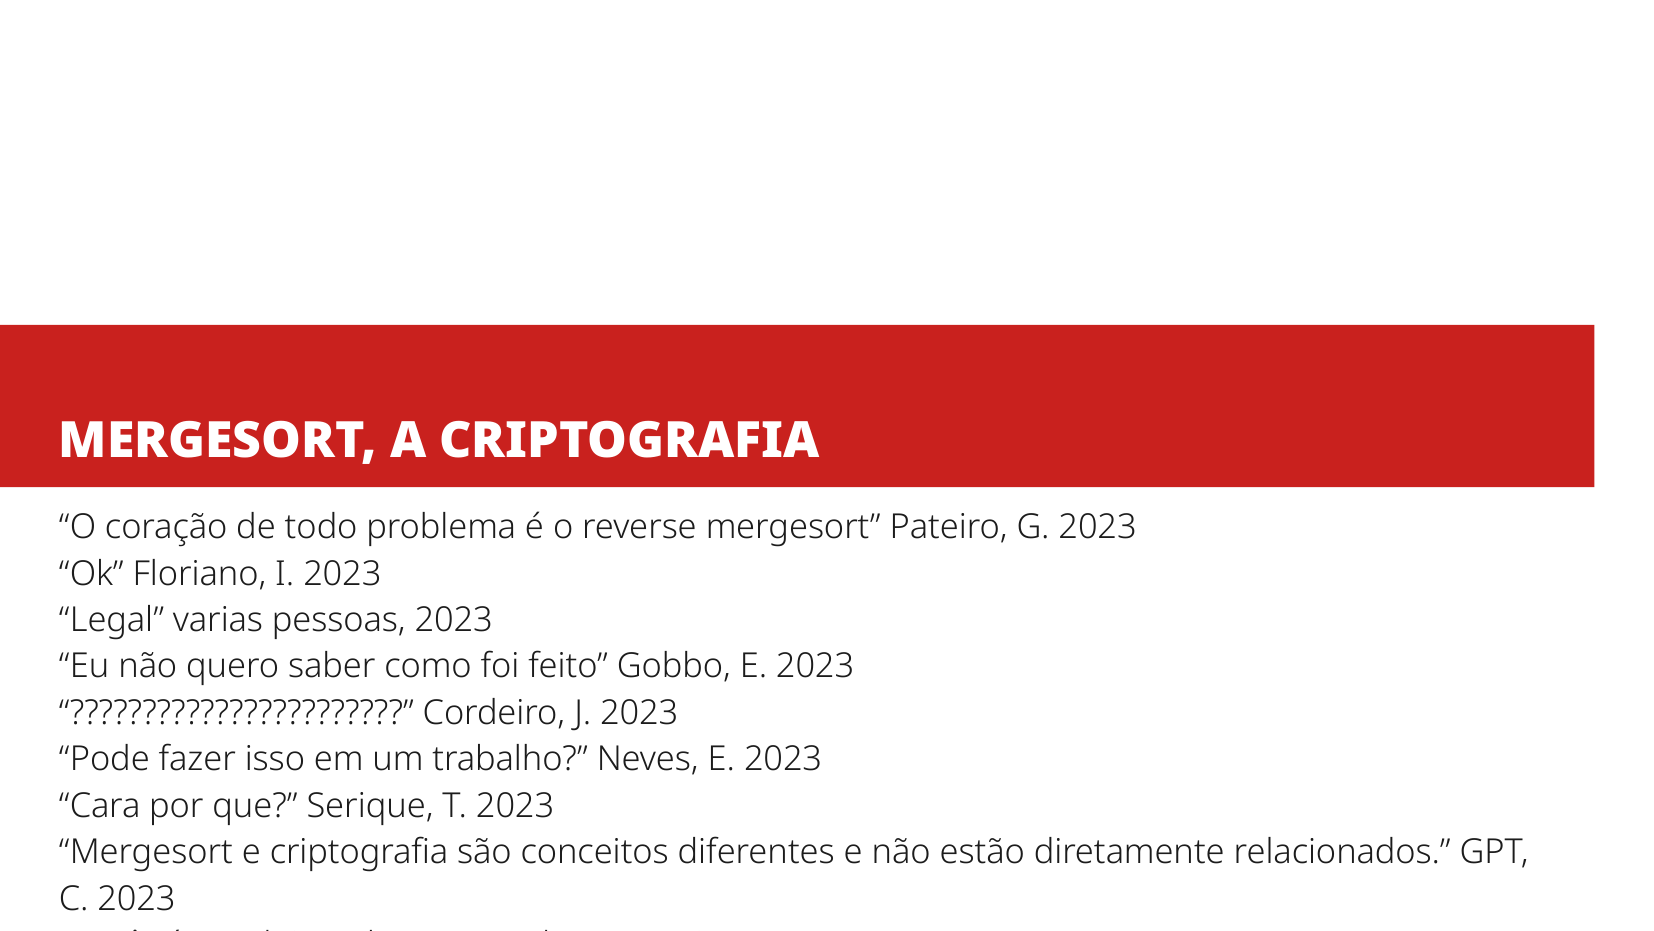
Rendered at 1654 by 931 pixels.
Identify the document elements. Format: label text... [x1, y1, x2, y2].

subtitle “O coração de todo problema é o reverse mergesort” Pateiro, G. 2023 “Ok” Floriano, I. 2023 “Legal” varias pessoas, 2023 “Eu não quero saber como foi feito” Gobbo, E. 2023 “???????????????????????” Cordeiro, J. 2023 “Pode fazer isso em um trabalho?” Neves, E. 2023 “Cara por que?” Serique, T. 2023 “Mergesort e criptografia são conceitos diferentes e não estão diretamente relacionados.” GPT, C. 2023 “Você tá me deixando com medo” Cavassin, P. 2023 [59, 501, 1536, 886]
title MERGESORT, A CRIPTOGRAFIA [59, 354, 1565, 473]
